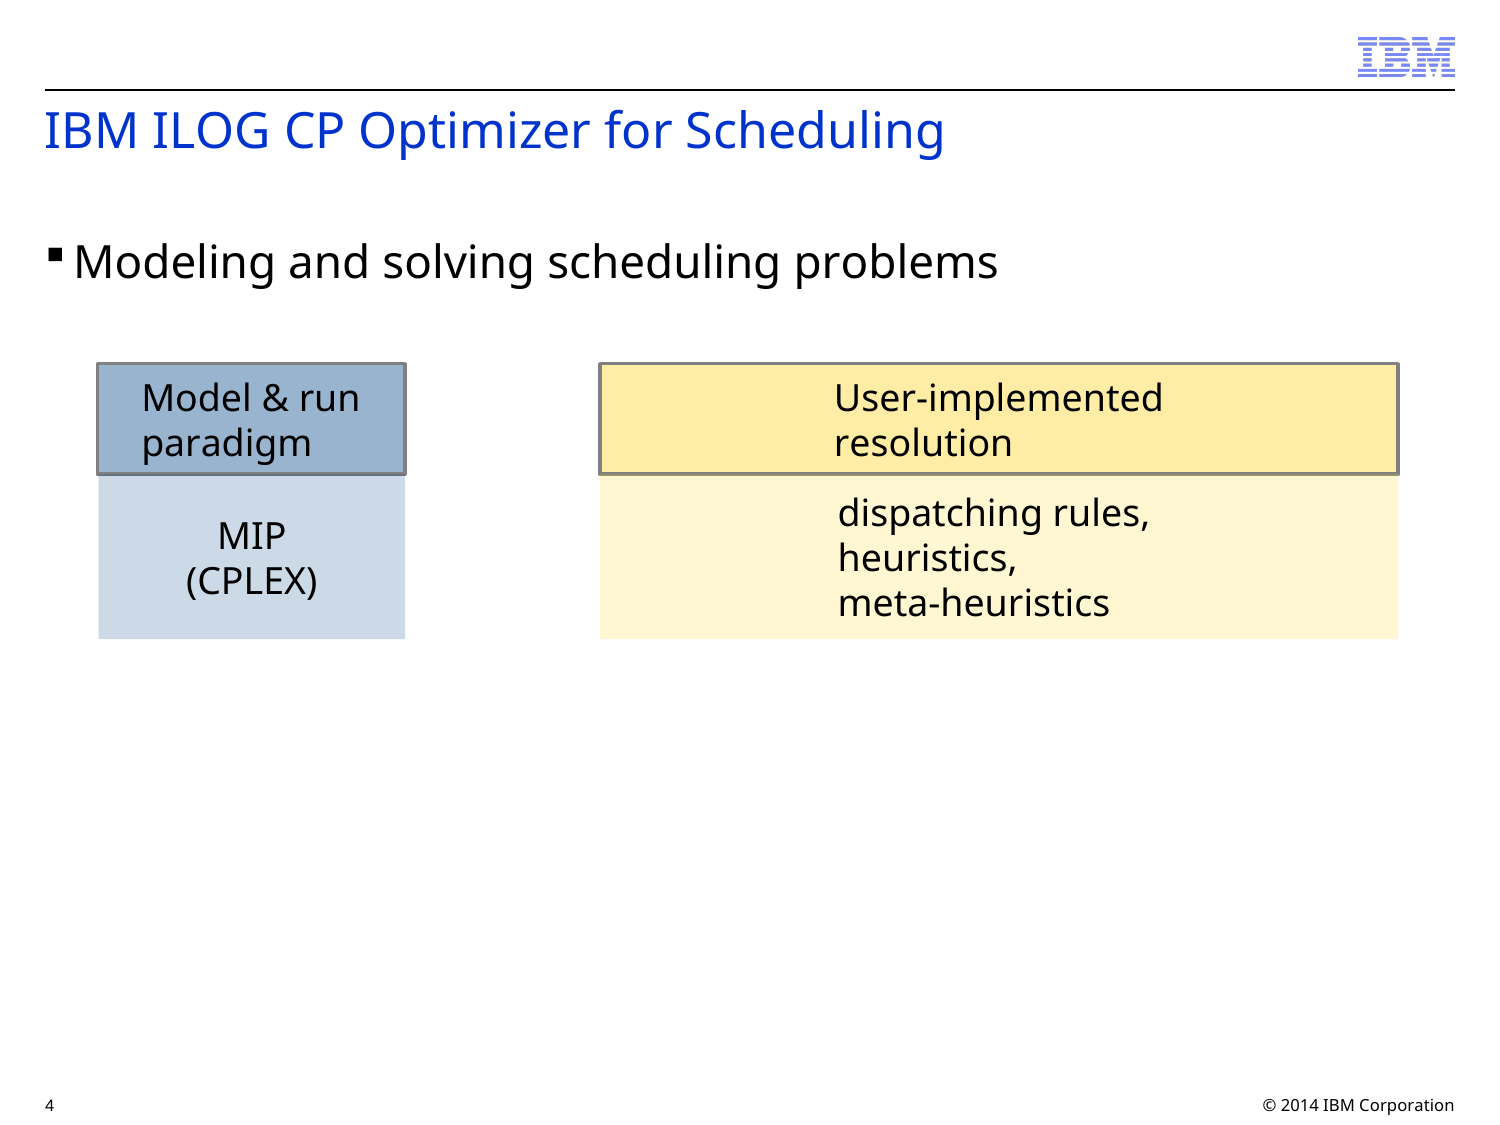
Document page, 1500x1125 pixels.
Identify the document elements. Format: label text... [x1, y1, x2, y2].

title IBM ILOG CP Optimizer for Scheduling [29, 97, 1500, 203]
text_box MIP (CPLEX) [98, 474, 406, 640]
picture [1358, 37, 1455, 77]
text_box User-implemented resolution [600, 363, 1399, 474]
text_box dispatching rules, heuristics, meta-heuristics [600, 474, 1399, 640]
list Modeling and solving scheduling problems [29, 224, 1426, 1066]
text_box Model & run paradigm [97, 363, 406, 475]
